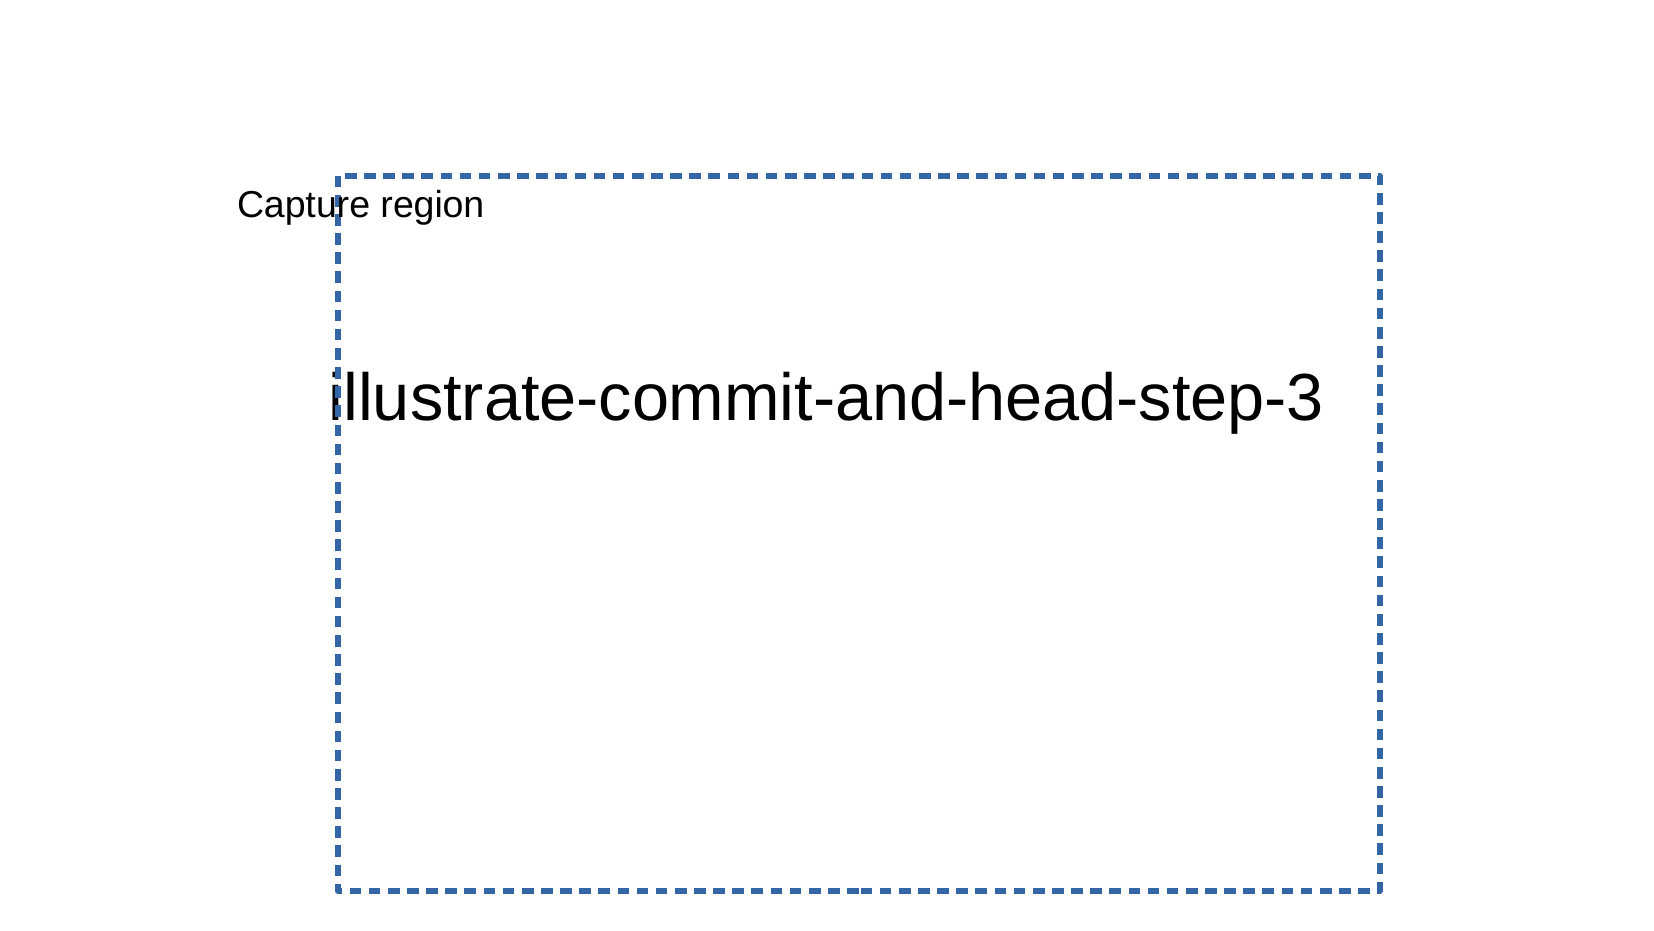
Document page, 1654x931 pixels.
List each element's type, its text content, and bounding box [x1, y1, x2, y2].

text_box Capture region [222, 175, 500, 233]
subtitle illustrate-commit-and-head-step-3 [82, 37, 1571, 757]
